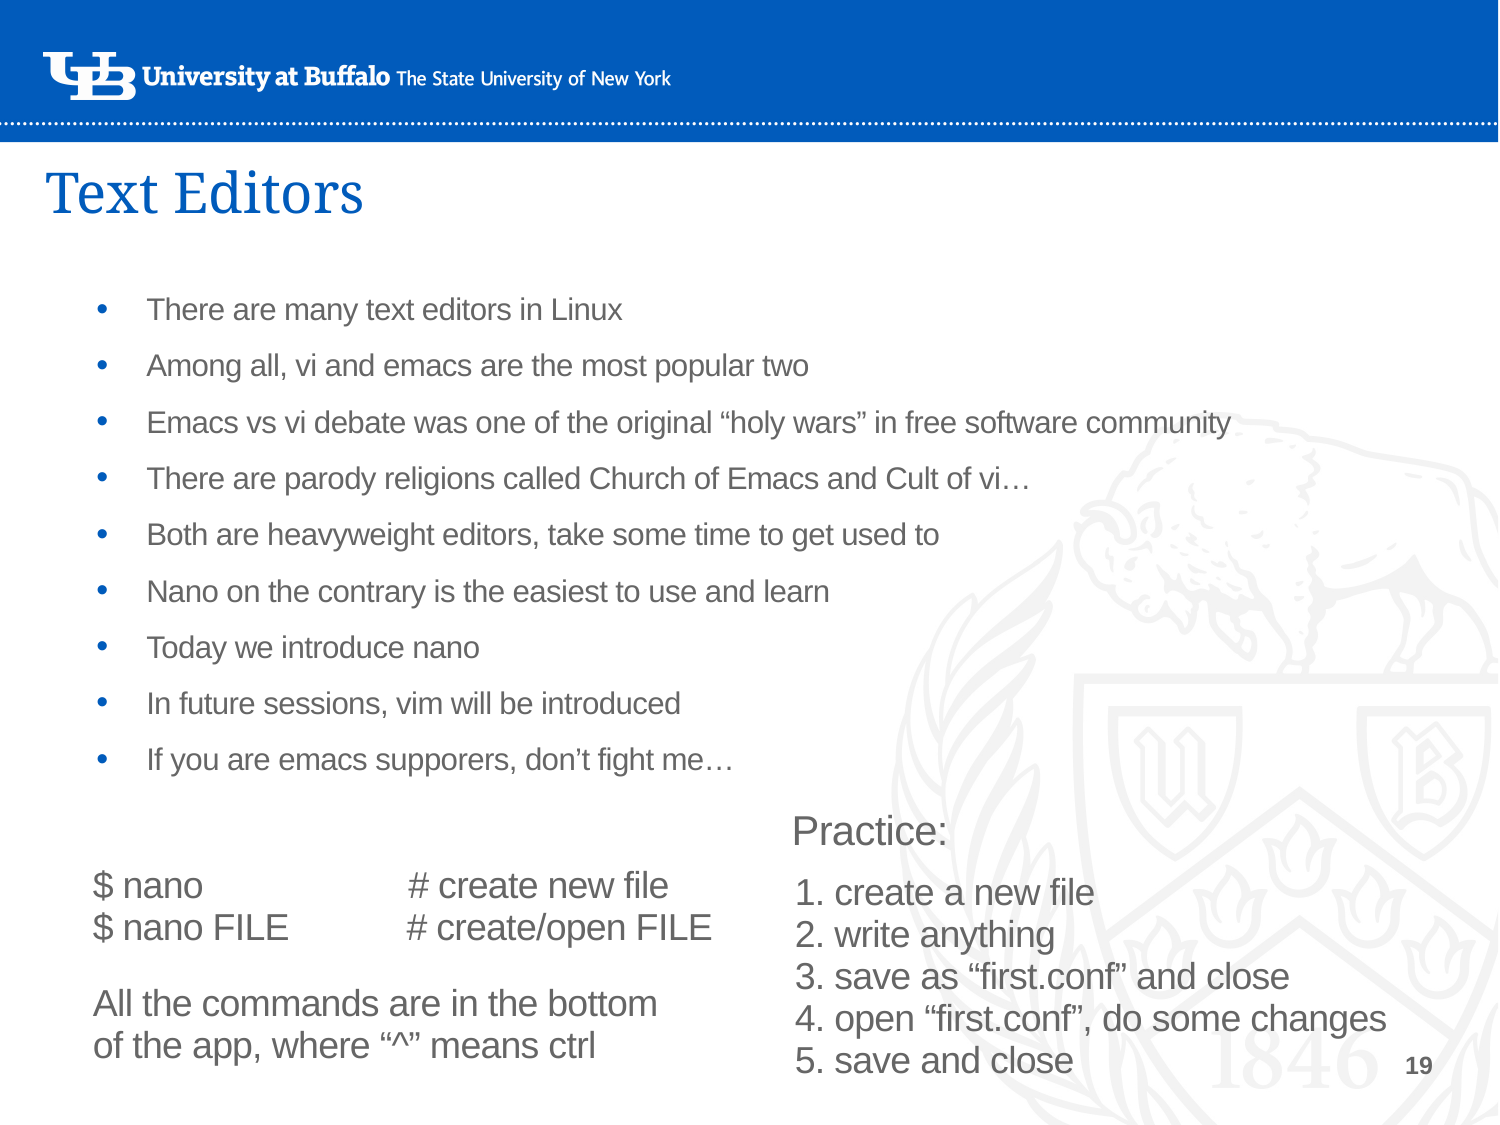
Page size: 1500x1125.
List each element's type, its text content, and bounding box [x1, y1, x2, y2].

picture [0, 0, 1499, 1125]
text_box 1. create a new file 2. write anything 3. save as “first.conf” and close 4. open “first.conf”, do some changes 5. save and close [780, 864, 1411, 1101]
list There are many text editors in Linux Among all, vi and emacs are the most popular two Emacs vs vi debate was one of the original “holy wars” in free software community There are parody religions called Church of Emacs and Cult of vi… Both are heavyweight editors, take some time to get used to Nano on the contrary is the easiest to use and learn Today we introduce nano In future sessions, vim will be introduced If you are emacs supporers, don’t fight me… [60, 278, 1306, 826]
title Text Editors [30, 153, 1387, 232]
text_box All the commands are in the bottom of the app, where “^” means ctrl [78, 975, 709, 1075]
text_box $ nano # create new file $ nano FILE # create/open FILE [78, 856, 799, 967]
text_box Practice: [776, 800, 1377, 862]
